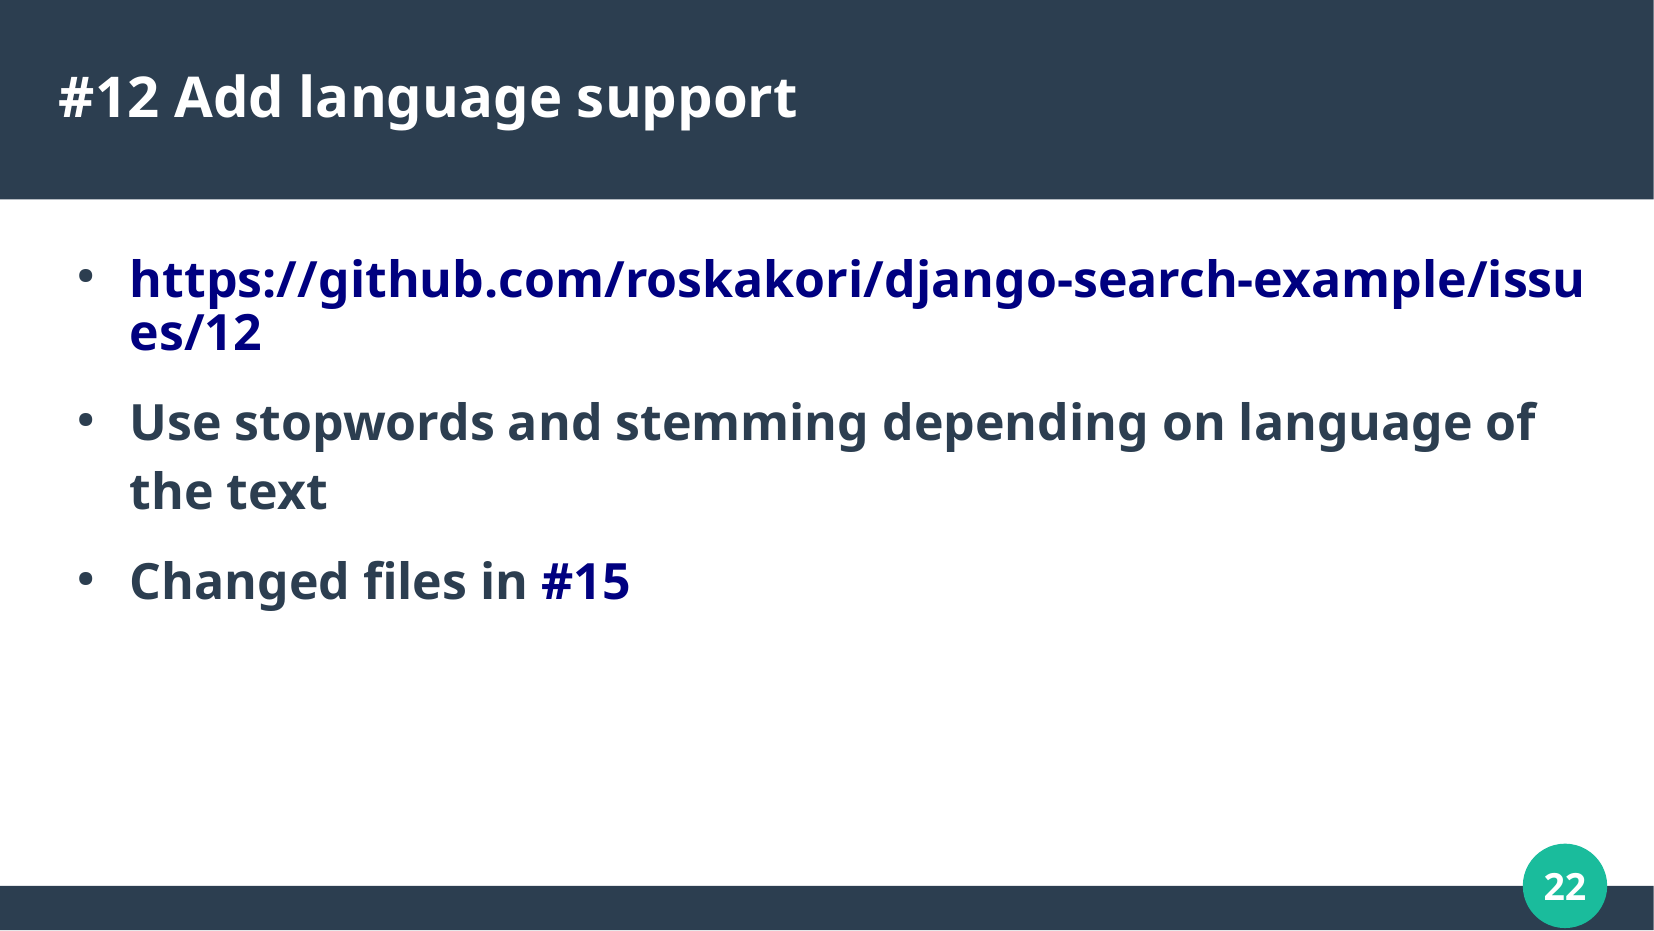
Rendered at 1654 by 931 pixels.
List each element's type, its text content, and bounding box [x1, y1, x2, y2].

title #12 Add language support [59, 37, 1595, 155]
list https://github.com/roskakori/django-search-example/issues/12 Use stopwords and stemming depending on language of the text Changed files in #15 [59, 243, 1595, 638]
